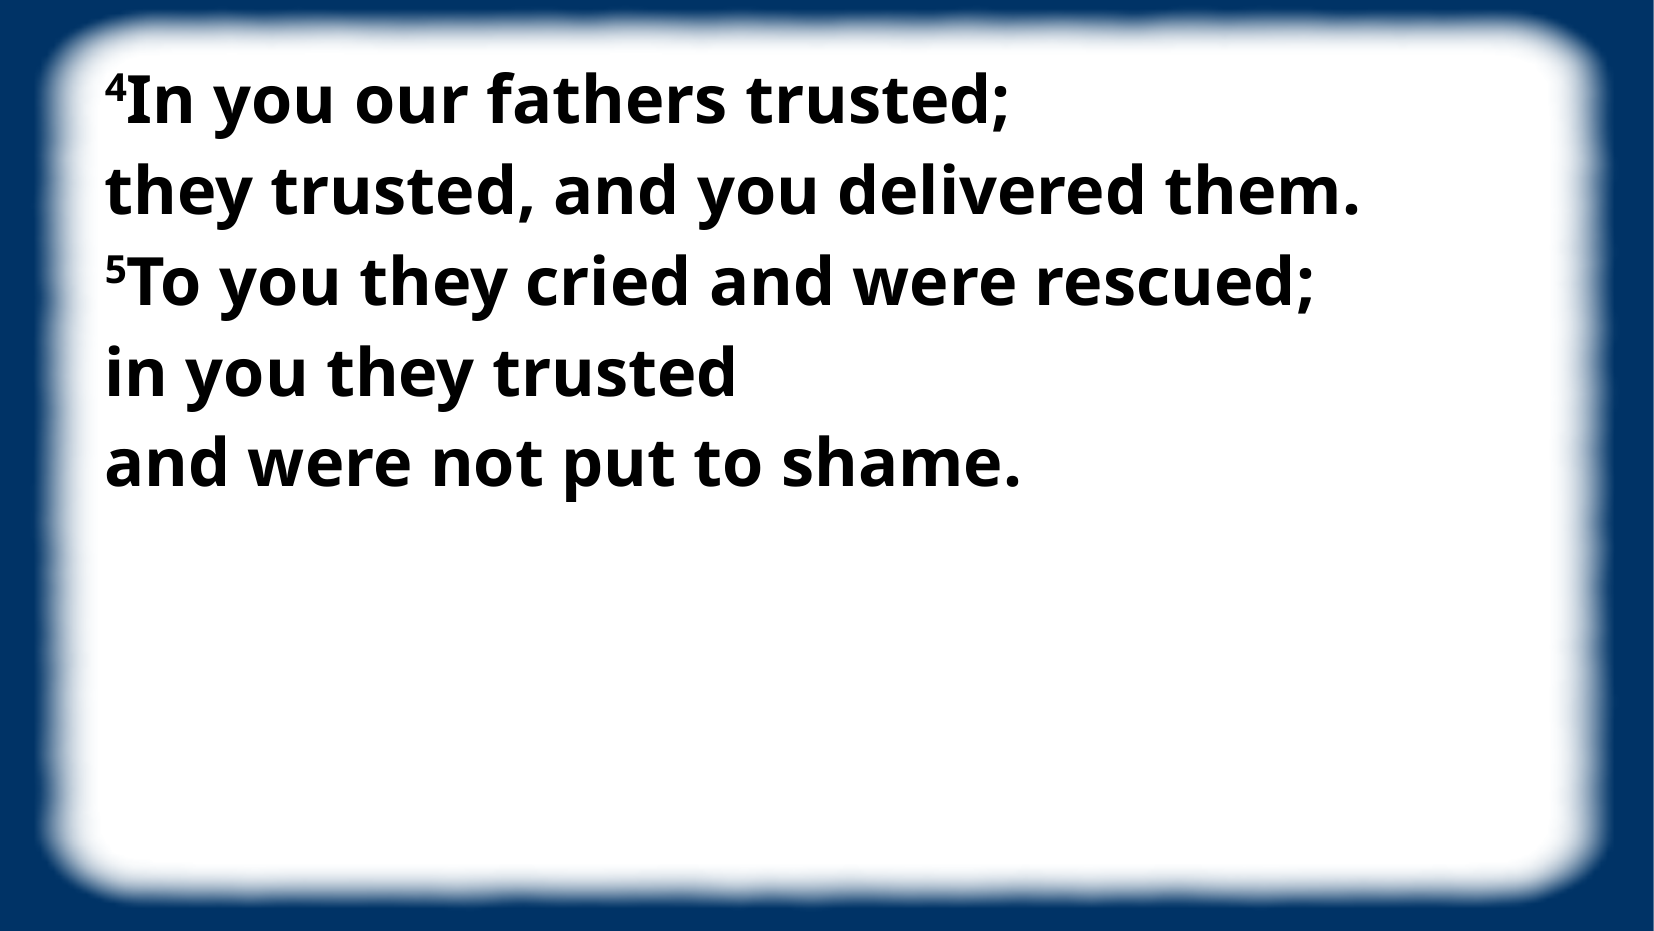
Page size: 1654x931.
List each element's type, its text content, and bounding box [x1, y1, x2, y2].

picture [0, 0, 1654, 931]
text_box 4In you our fathers trusted; they trusted, and you delivered them. 5To you they cried and were rescued; in you they trusted and were not put to shame. [90, 45, 1576, 504]
